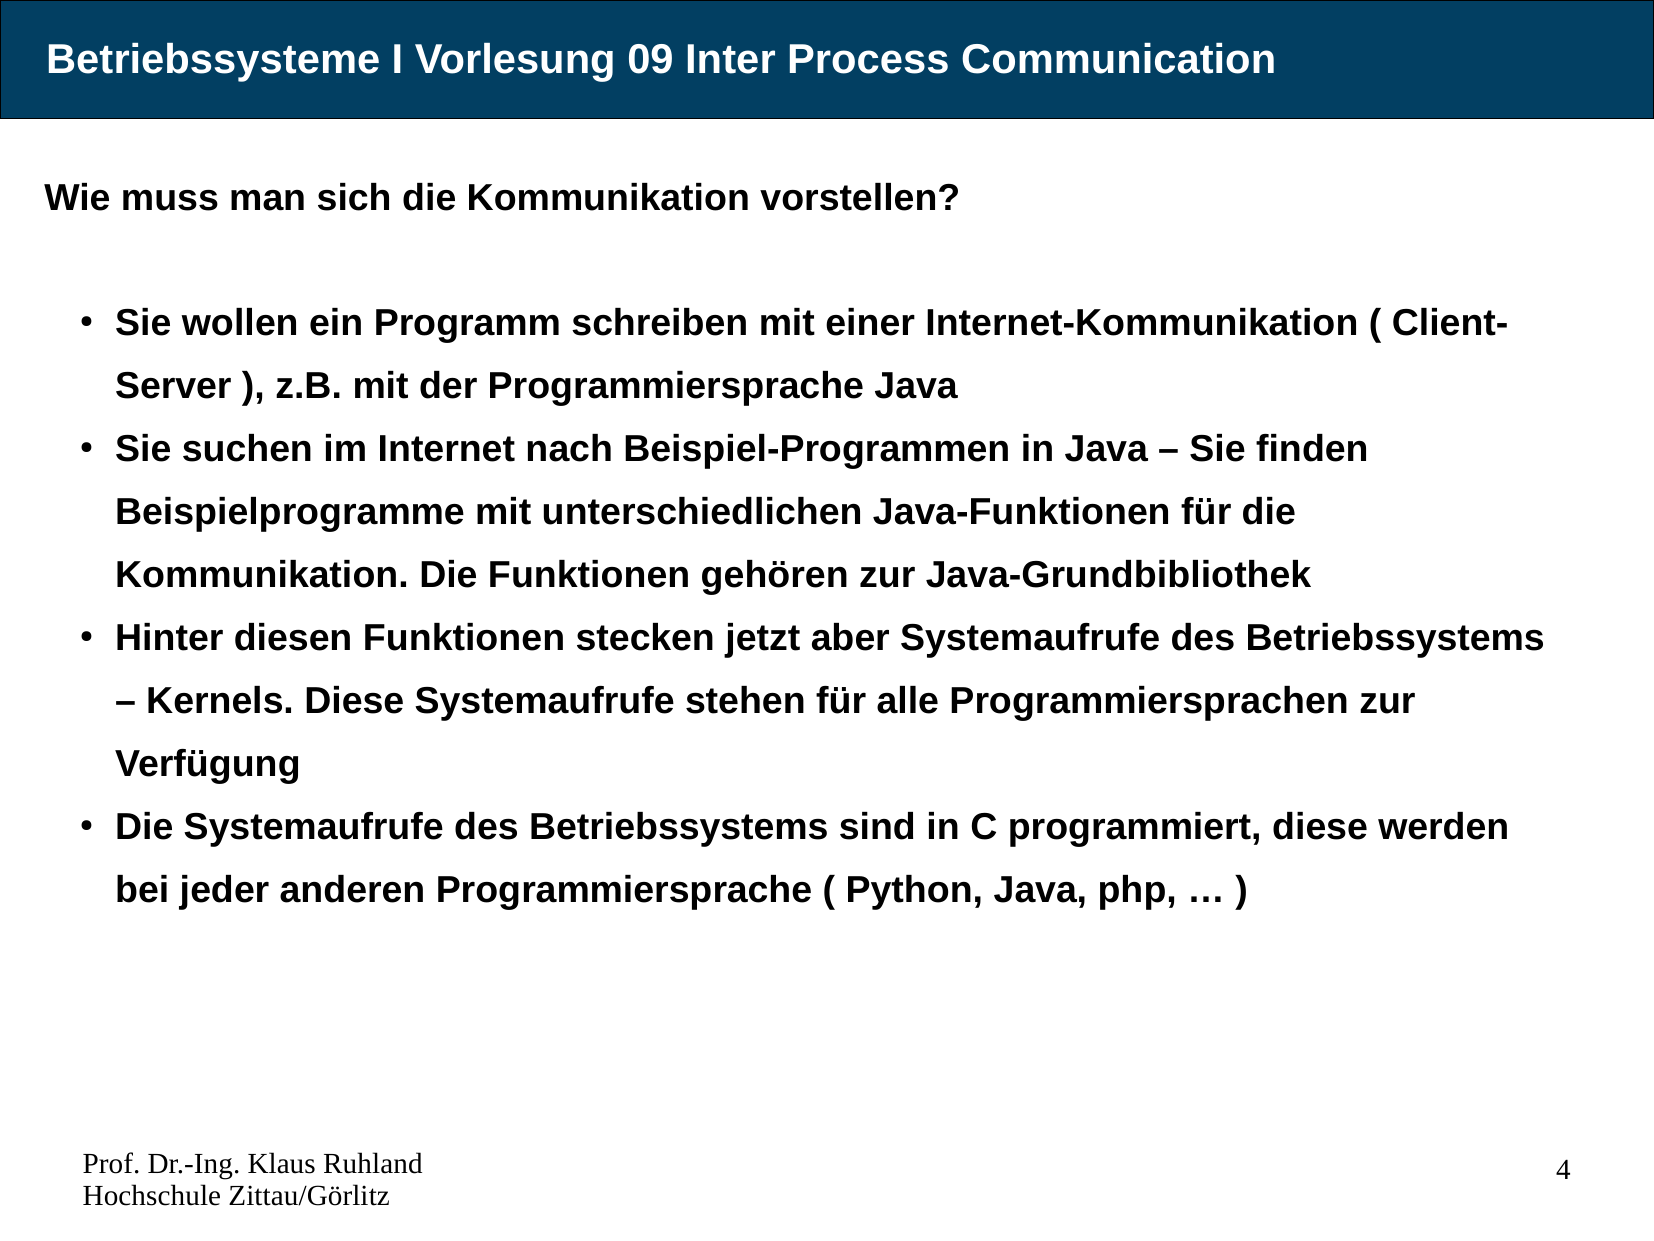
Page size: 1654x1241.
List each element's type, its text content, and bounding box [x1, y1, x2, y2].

text_box Wie muss man sich die Kommunikation vorstellen? Sie wollen ein Programm schreiben mit einer Internet-Kommunikation ( Client-Server ), z.B. mit der Programmiersprache Java Sie suchen im Internet nach Beispiel-Programmen in Java – Sie finden Beispielprogramme mit unterschiedlichen Java-Funktionen für die Kommunikation. Die Funktionen gehören zur Java-Grundbibliothek Hinter diesen Funktionen stecken jetzt aber Systemaufrufe des Betriebssystems – Kernels. Diese Systemaufrufe stehen für alle Programmiersprachen zur Verfügung Die Systemaufrufe des Betriebssystems sind in C programmiert, diese werden bei jeder anderen Programmiersprache ( Python, Java, php, … ) [29, 147, 1565, 1121]
